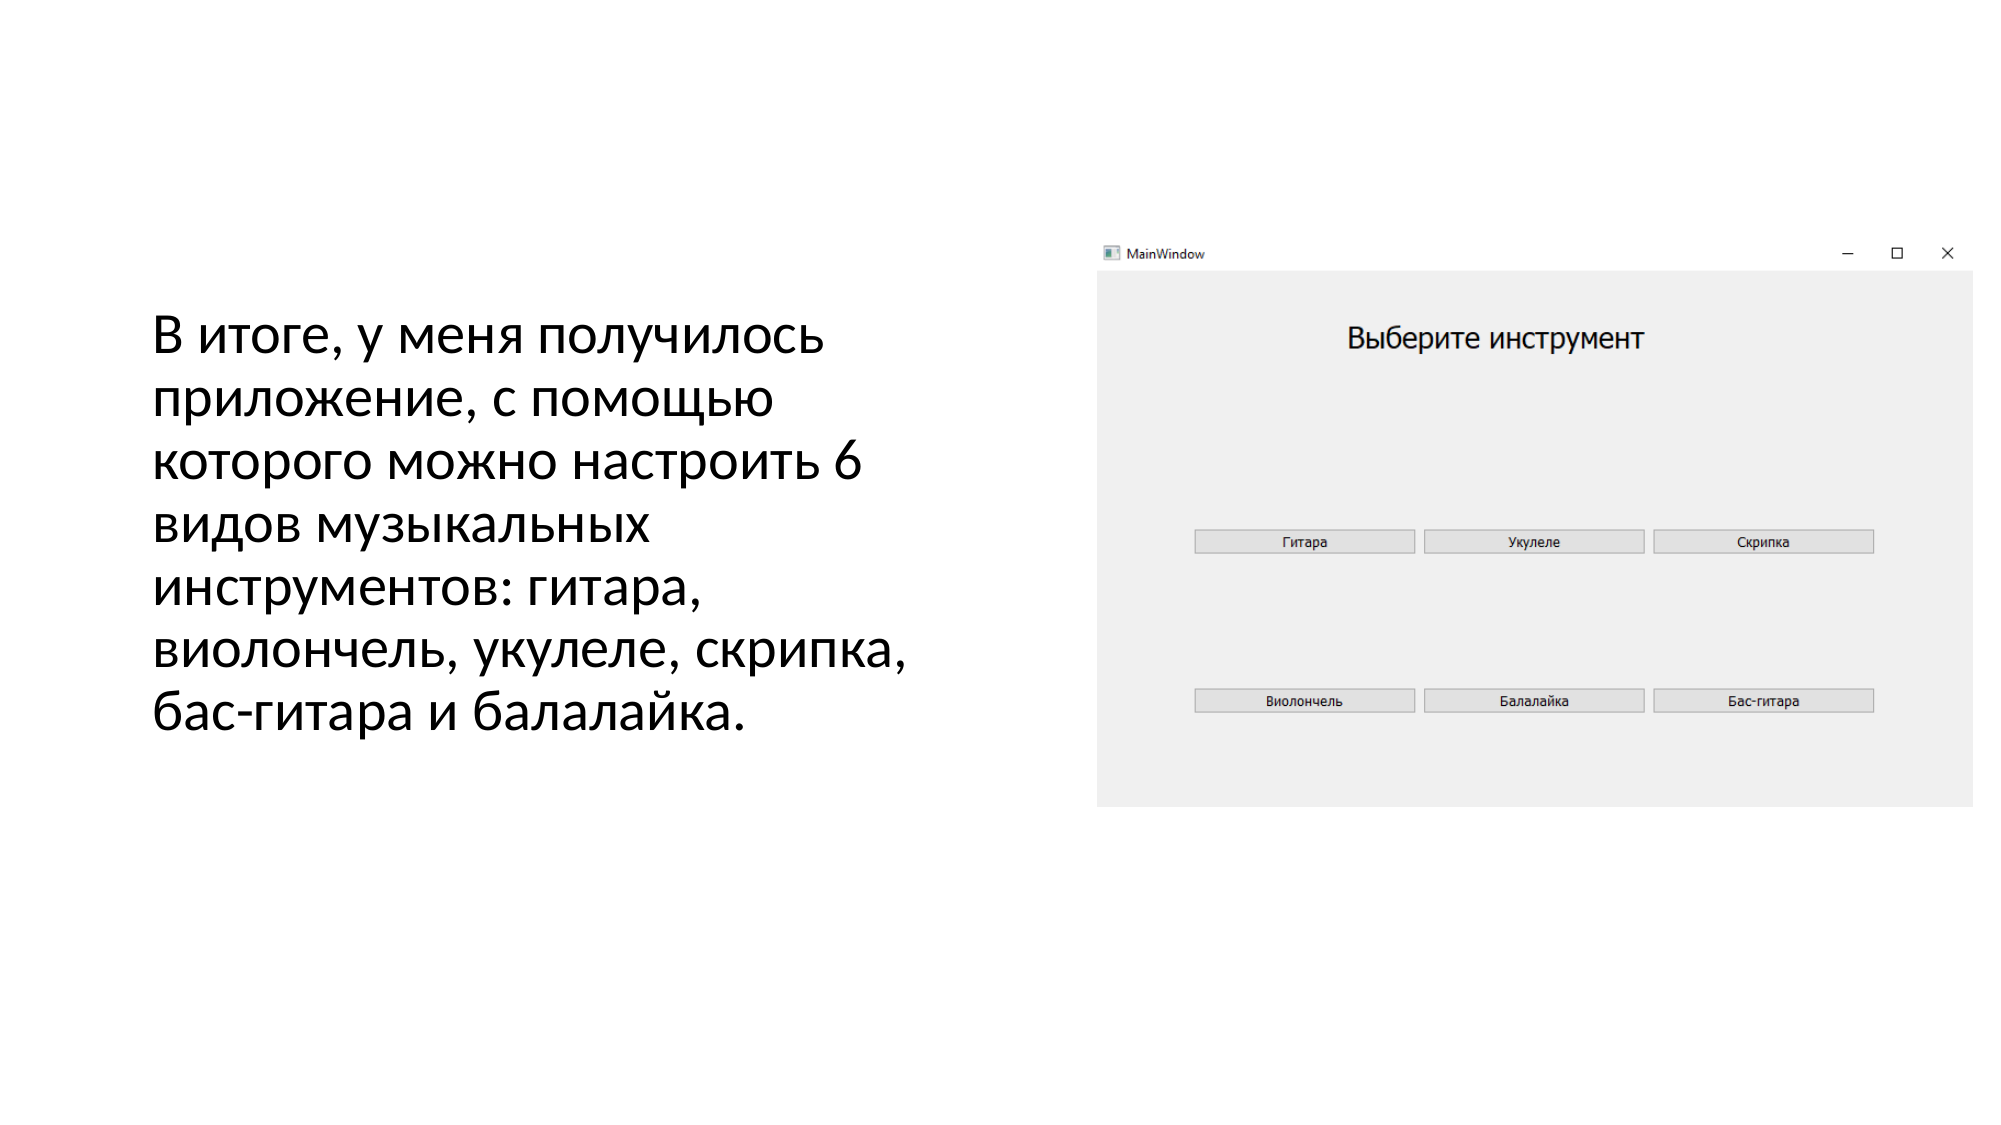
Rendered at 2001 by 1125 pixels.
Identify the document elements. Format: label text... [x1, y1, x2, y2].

picture [1097, 240, 1973, 807]
title В итоге, у меня получилось приложение, с помощью которого можно настроить 6 видов музыкальных инструментов: гитара, виолончель, укулеле, скрипка, бас-гитара и балалайка. [137, 59, 1012, 987]
